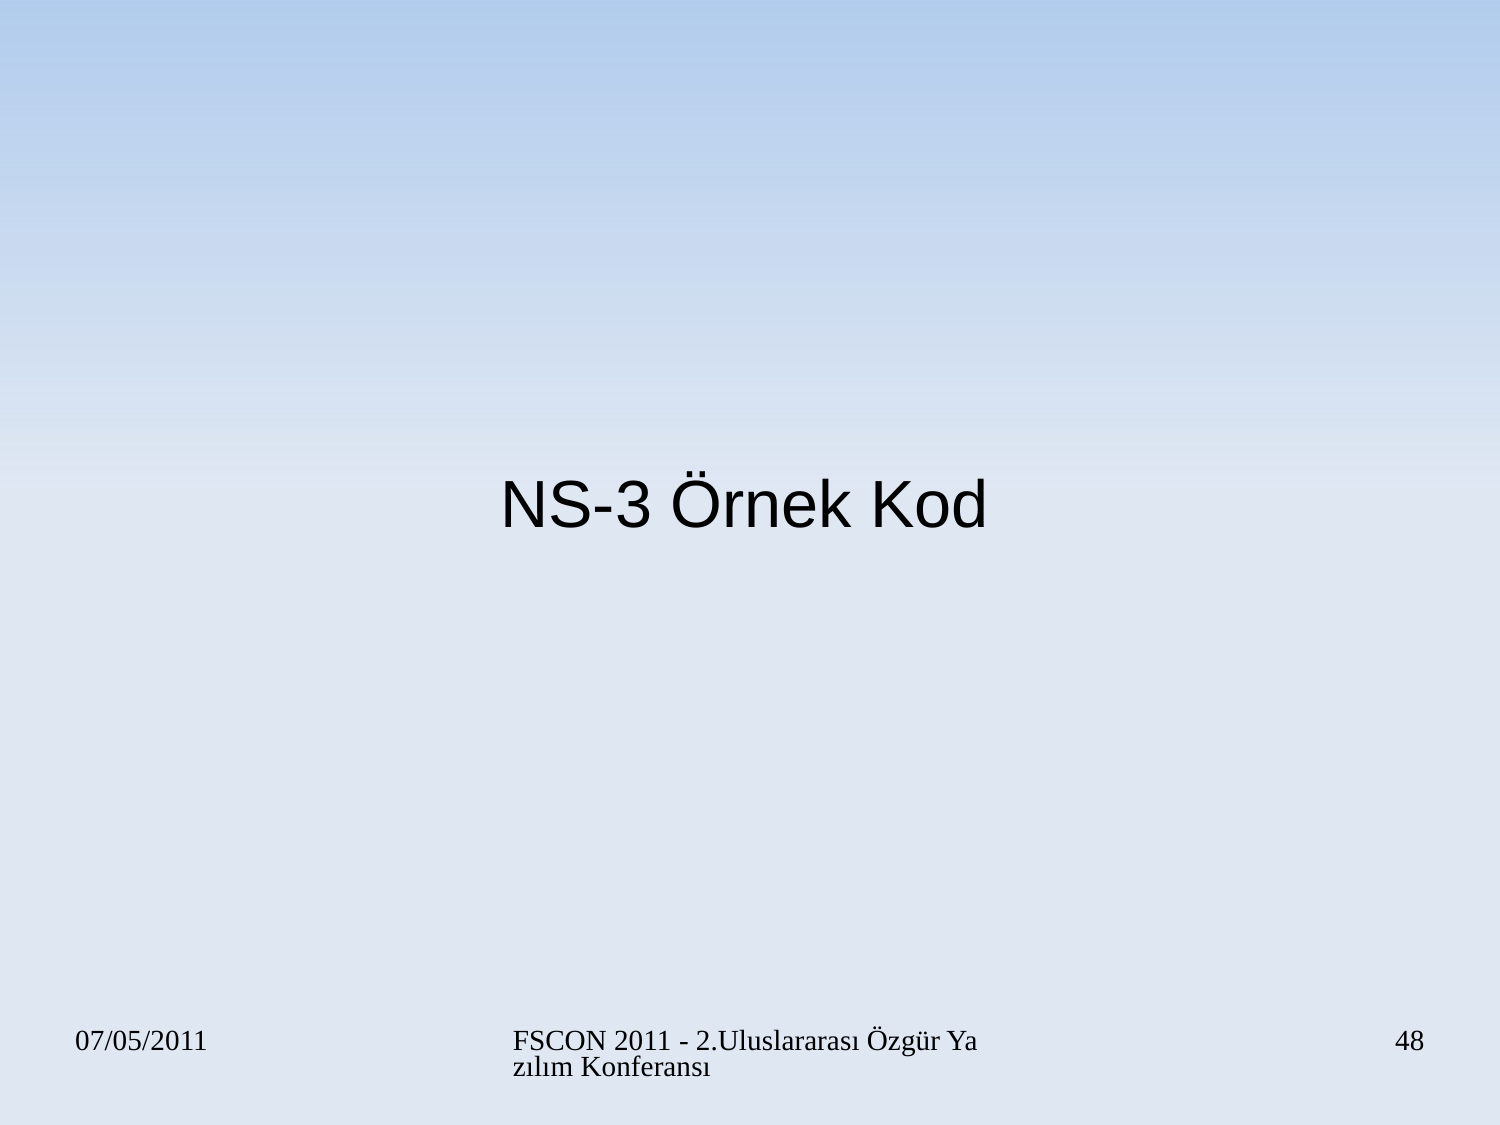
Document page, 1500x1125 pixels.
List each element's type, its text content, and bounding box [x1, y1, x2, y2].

text_box NS-3 Örnek Kod [69, 0, 1420, 1006]
picture [0, 0, 1500, 1125]
